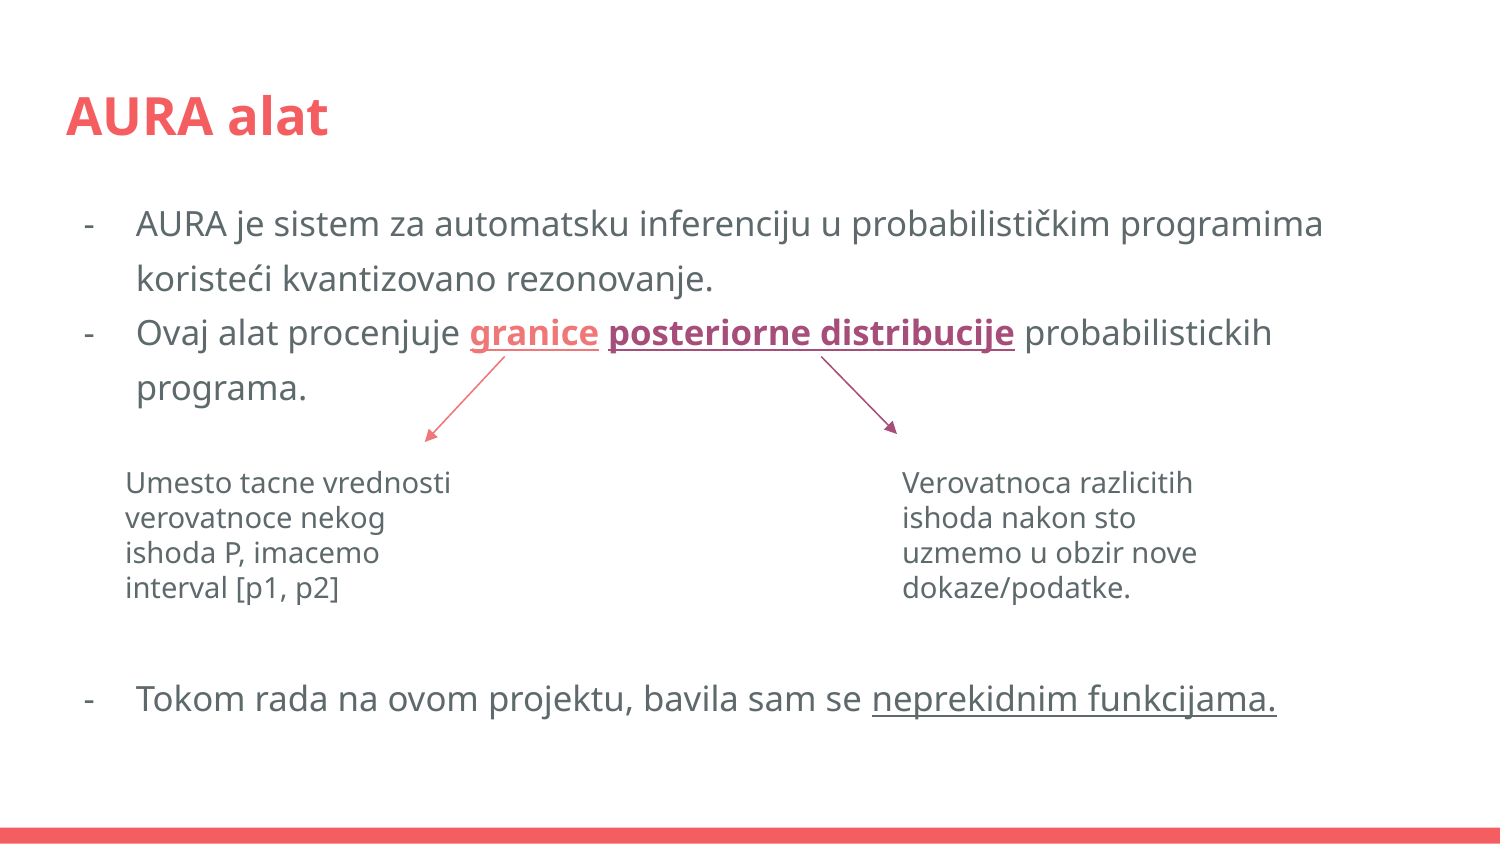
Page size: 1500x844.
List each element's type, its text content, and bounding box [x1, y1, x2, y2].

list AURA je sistem za automatsku inferenciju u probabilističkim programima koristeći kvantizovano rezonovanje. Ovaj alat procenjuje granice posteriorne distribucije probabilistickih programa. Tokom rada na ovom projektu, bavila sam se neprekidnim funkcijama. [51, 177, 1449, 738]
text_box Verovatnoca razlicitih ishoda nakon sto uzmemo u obzir nove dokaze/podatke. [887, 449, 1268, 569]
title AURA alat [51, 64, 1449, 167]
text_box Umesto tacne vrednosti verovatnoce nekog ishoda P, imacemo interval [p1, p2] [109, 449, 491, 631]
